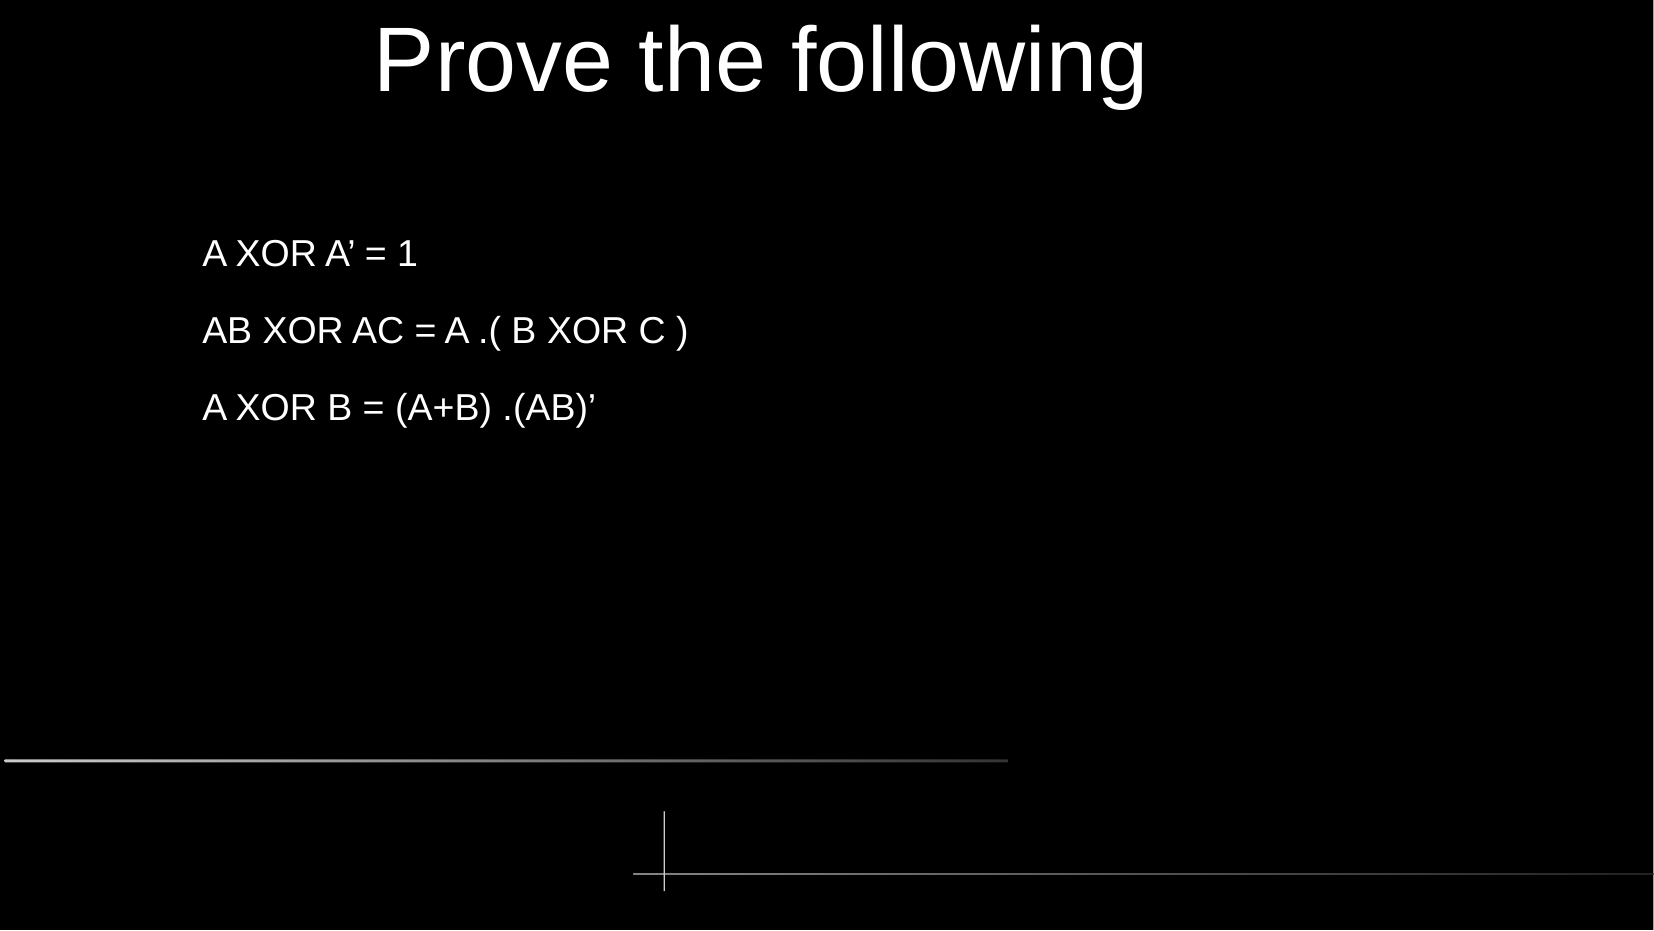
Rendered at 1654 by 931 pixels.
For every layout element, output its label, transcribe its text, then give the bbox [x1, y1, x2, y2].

text_box AB XOR AC = A .( B XOR C ) [187, 301, 715, 359]
text_box A XOR A’ = 1 [187, 225, 444, 282]
title Prove the following [23, 5, 1501, 114]
text_box A XOR B = (A+B) .(AB)’ [187, 378, 621, 436]
